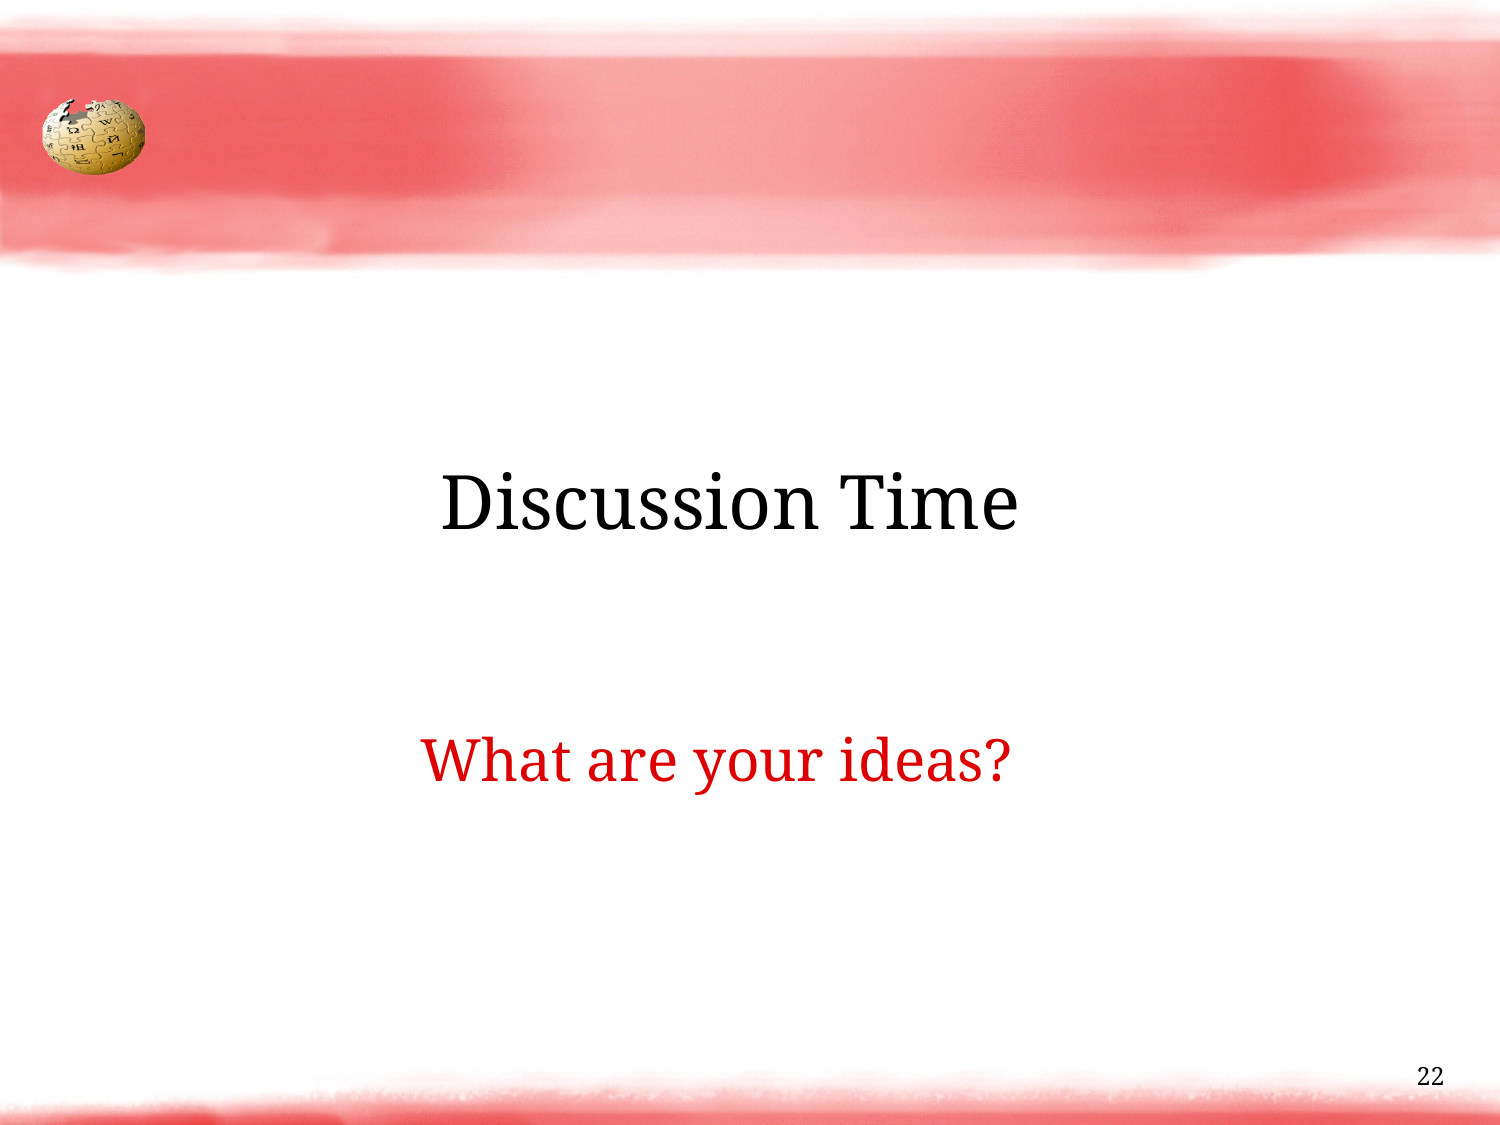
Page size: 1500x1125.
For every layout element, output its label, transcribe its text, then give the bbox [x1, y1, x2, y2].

text_box What are your ideas? [420, 720, 1096, 789]
picture [0, 0, 1500, 1125]
title Discussion Time [412, 400, 1051, 601]
